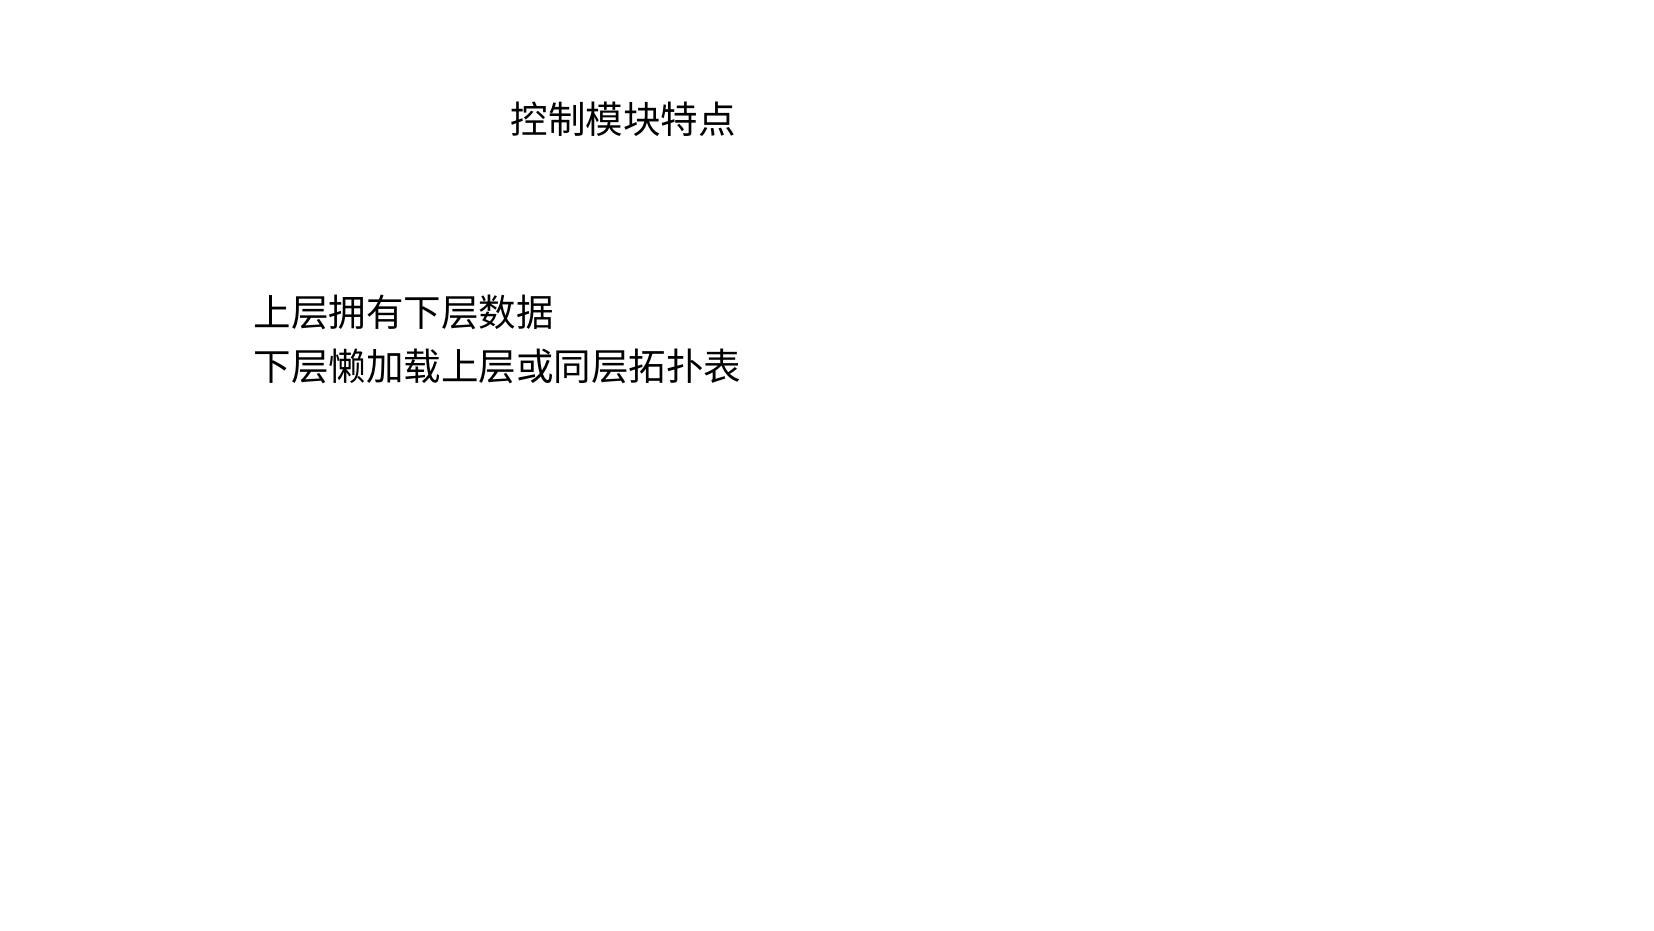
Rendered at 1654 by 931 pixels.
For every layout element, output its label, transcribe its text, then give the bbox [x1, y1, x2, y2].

text_box 上层拥有下层数据 下层懒加载上层或同层拓扑表 [238, 275, 756, 402]
text_box 控制模块特点 [496, 82, 751, 154]
